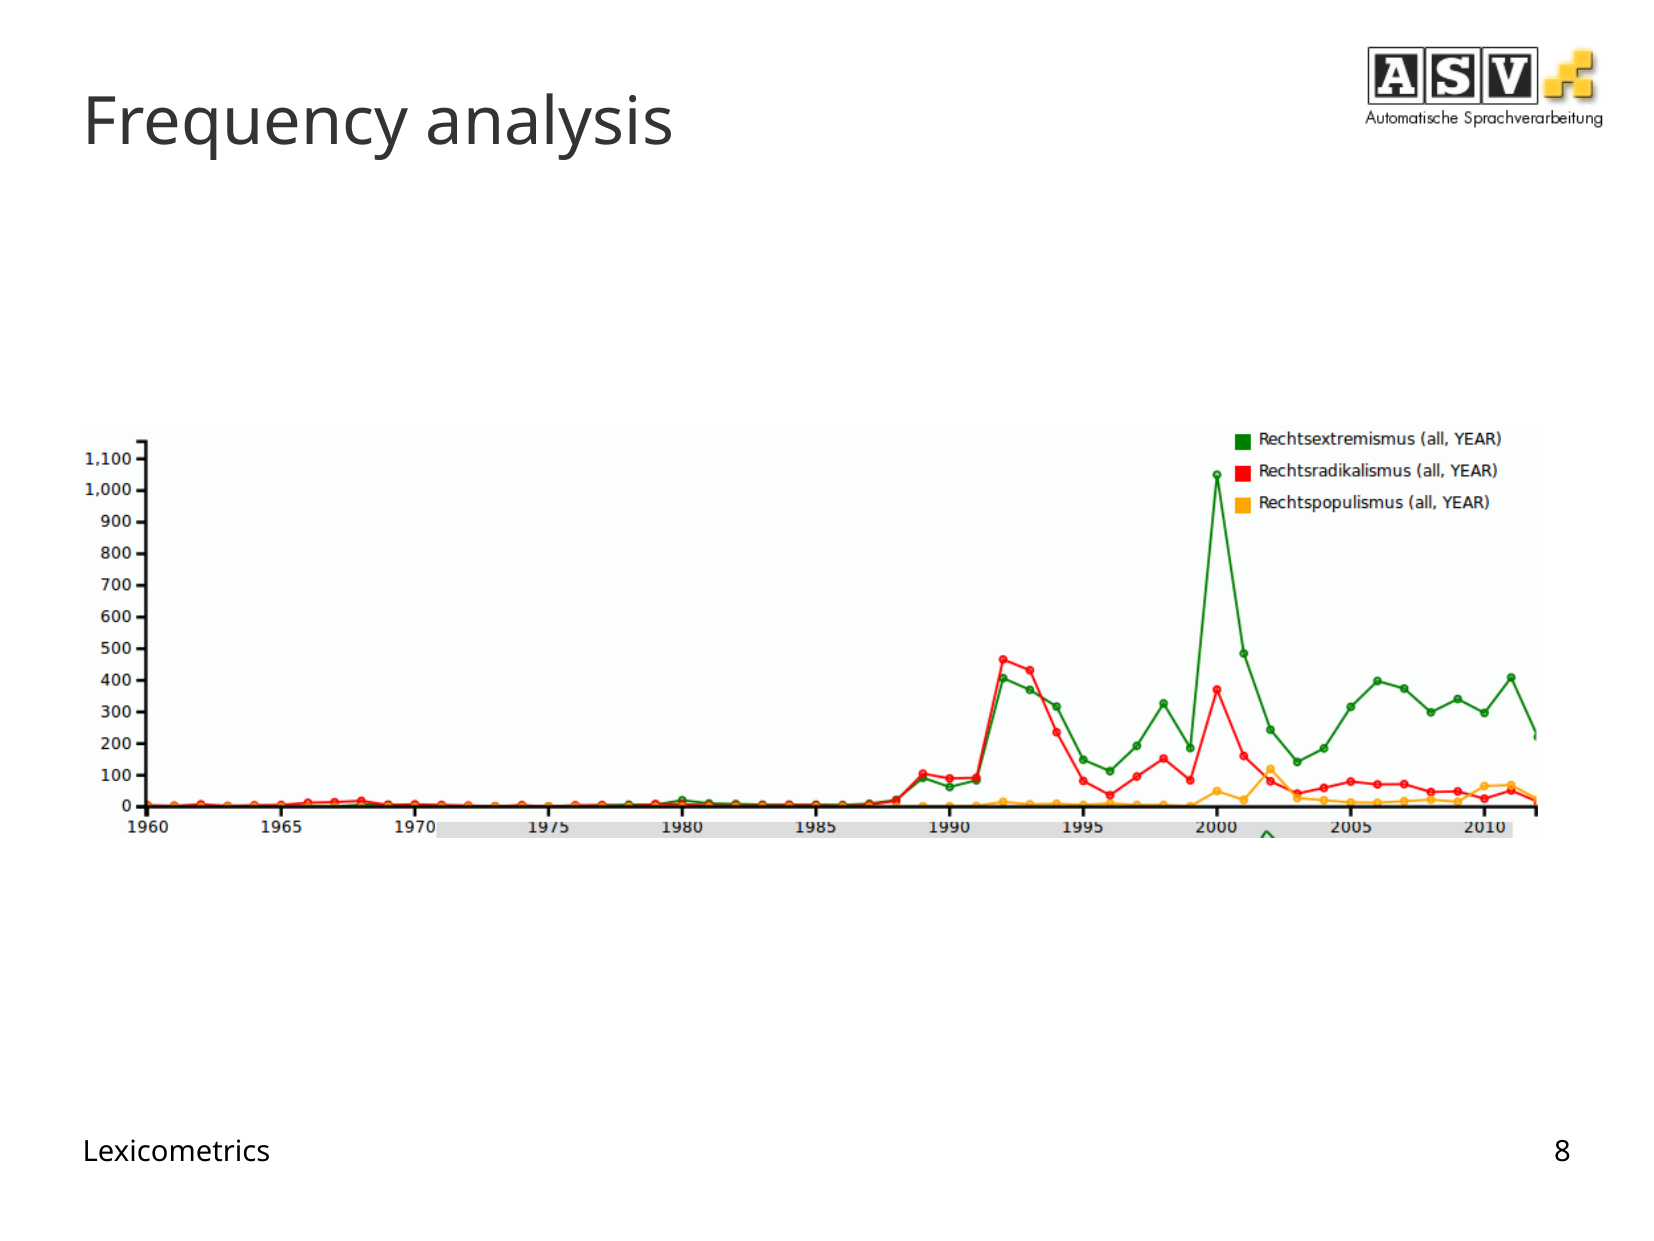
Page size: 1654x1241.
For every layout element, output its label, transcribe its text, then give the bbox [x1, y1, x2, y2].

title Frequency analysis [82, 49, 1347, 189]
picture [82, 425, 1538, 838]
picture [1364, 43, 1605, 129]
